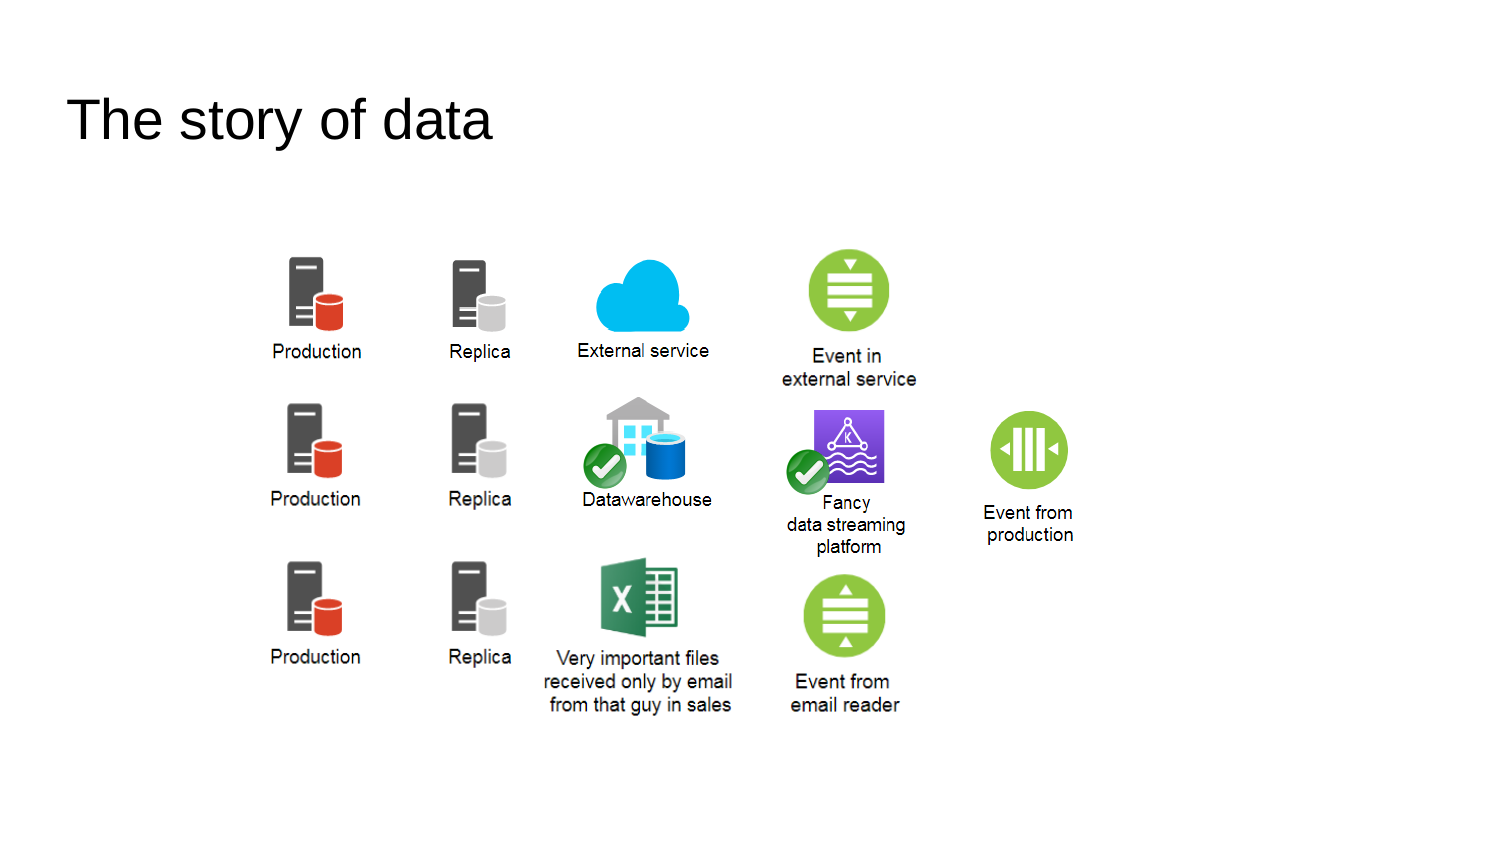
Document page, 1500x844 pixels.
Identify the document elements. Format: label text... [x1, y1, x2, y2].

picture [265, 395, 520, 672]
picture [784, 401, 908, 559]
picture [436, 249, 518, 369]
picture [567, 256, 719, 367]
picture [779, 242, 919, 392]
picture [532, 555, 747, 722]
picture [582, 391, 712, 515]
picture [972, 406, 1082, 549]
title The story of data [51, 72, 1449, 167]
picture [786, 569, 903, 719]
picture [245, 234, 384, 376]
